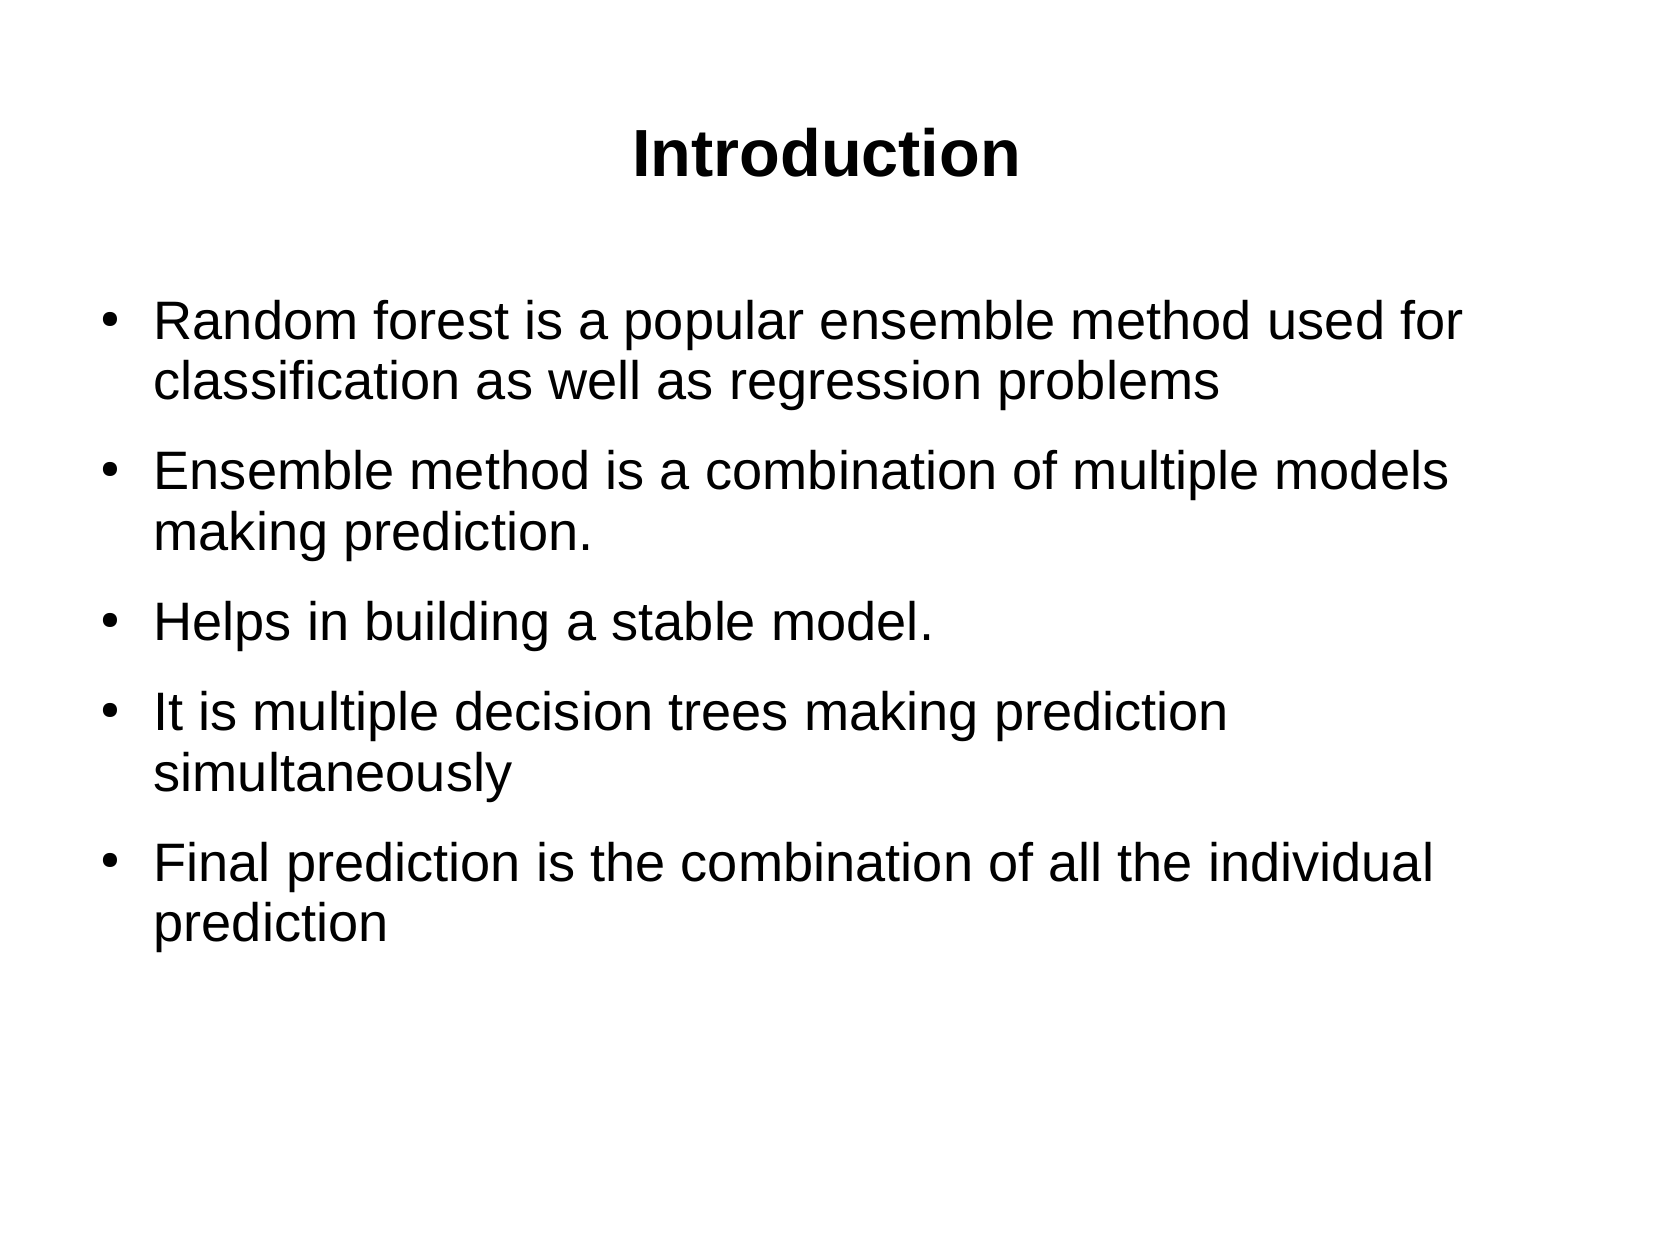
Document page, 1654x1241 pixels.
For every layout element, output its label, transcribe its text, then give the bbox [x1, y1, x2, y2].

list Random forest is a popular ensemble method used for classification as well as regression problems Ensemble method is a combination of multiple models making prediction. Helps in building a stable model. It is multiple decision trees making prediction simultaneously Final prediction is the combination of all the individual prediction [82, 290, 1571, 1010]
title Introduction [82, 49, 1571, 257]
